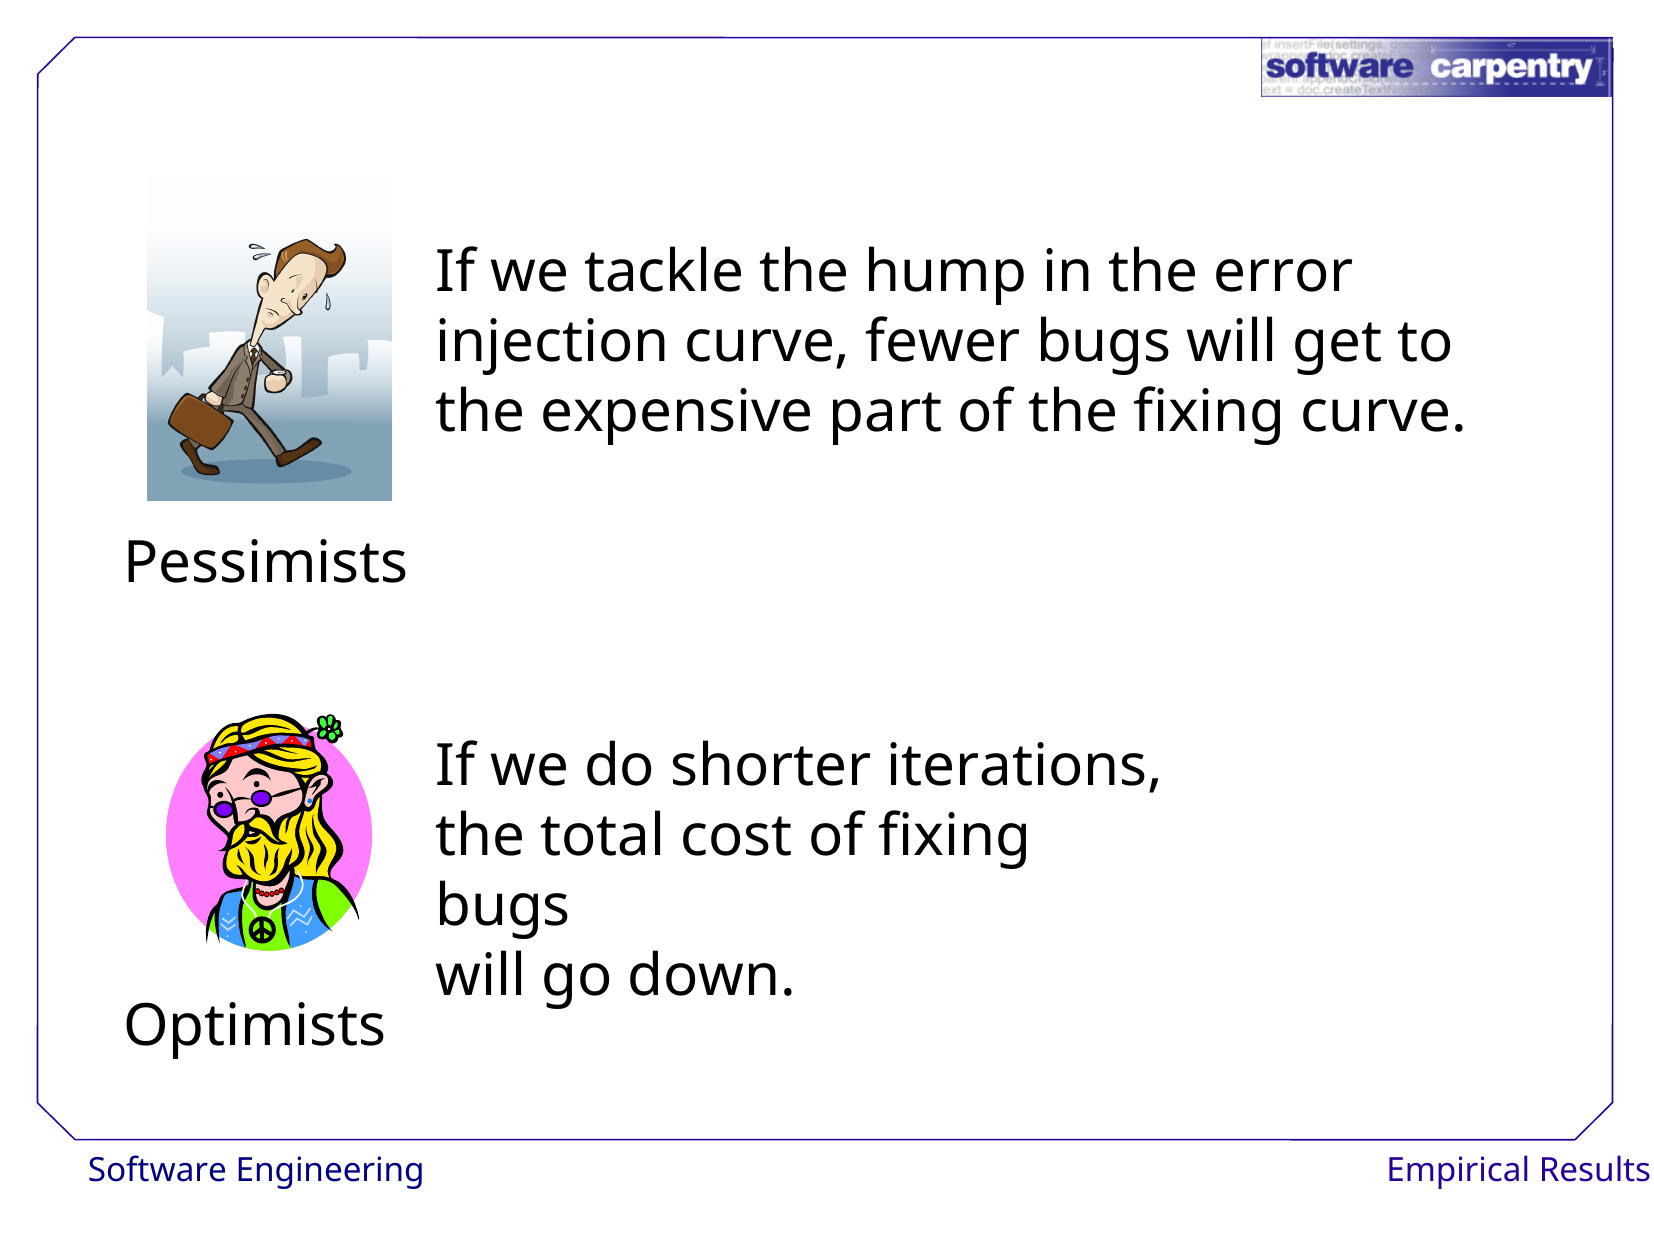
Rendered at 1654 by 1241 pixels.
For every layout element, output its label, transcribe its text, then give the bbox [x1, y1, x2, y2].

picture [165, 713, 373, 951]
text_box If we do shorter iterations, the total cost of fixing bugs will go down. [420, 719, 1186, 1015]
picture [1261, 39, 1613, 97]
text_box Pessimists [108, 516, 430, 602]
text_box Optimists [108, 979, 430, 1065]
picture [147, 175, 392, 501]
text_box If we tackle the hump in the error injection curve, fewer bugs will get to the expensive part of the fixing curve. [420, 225, 1494, 452]
